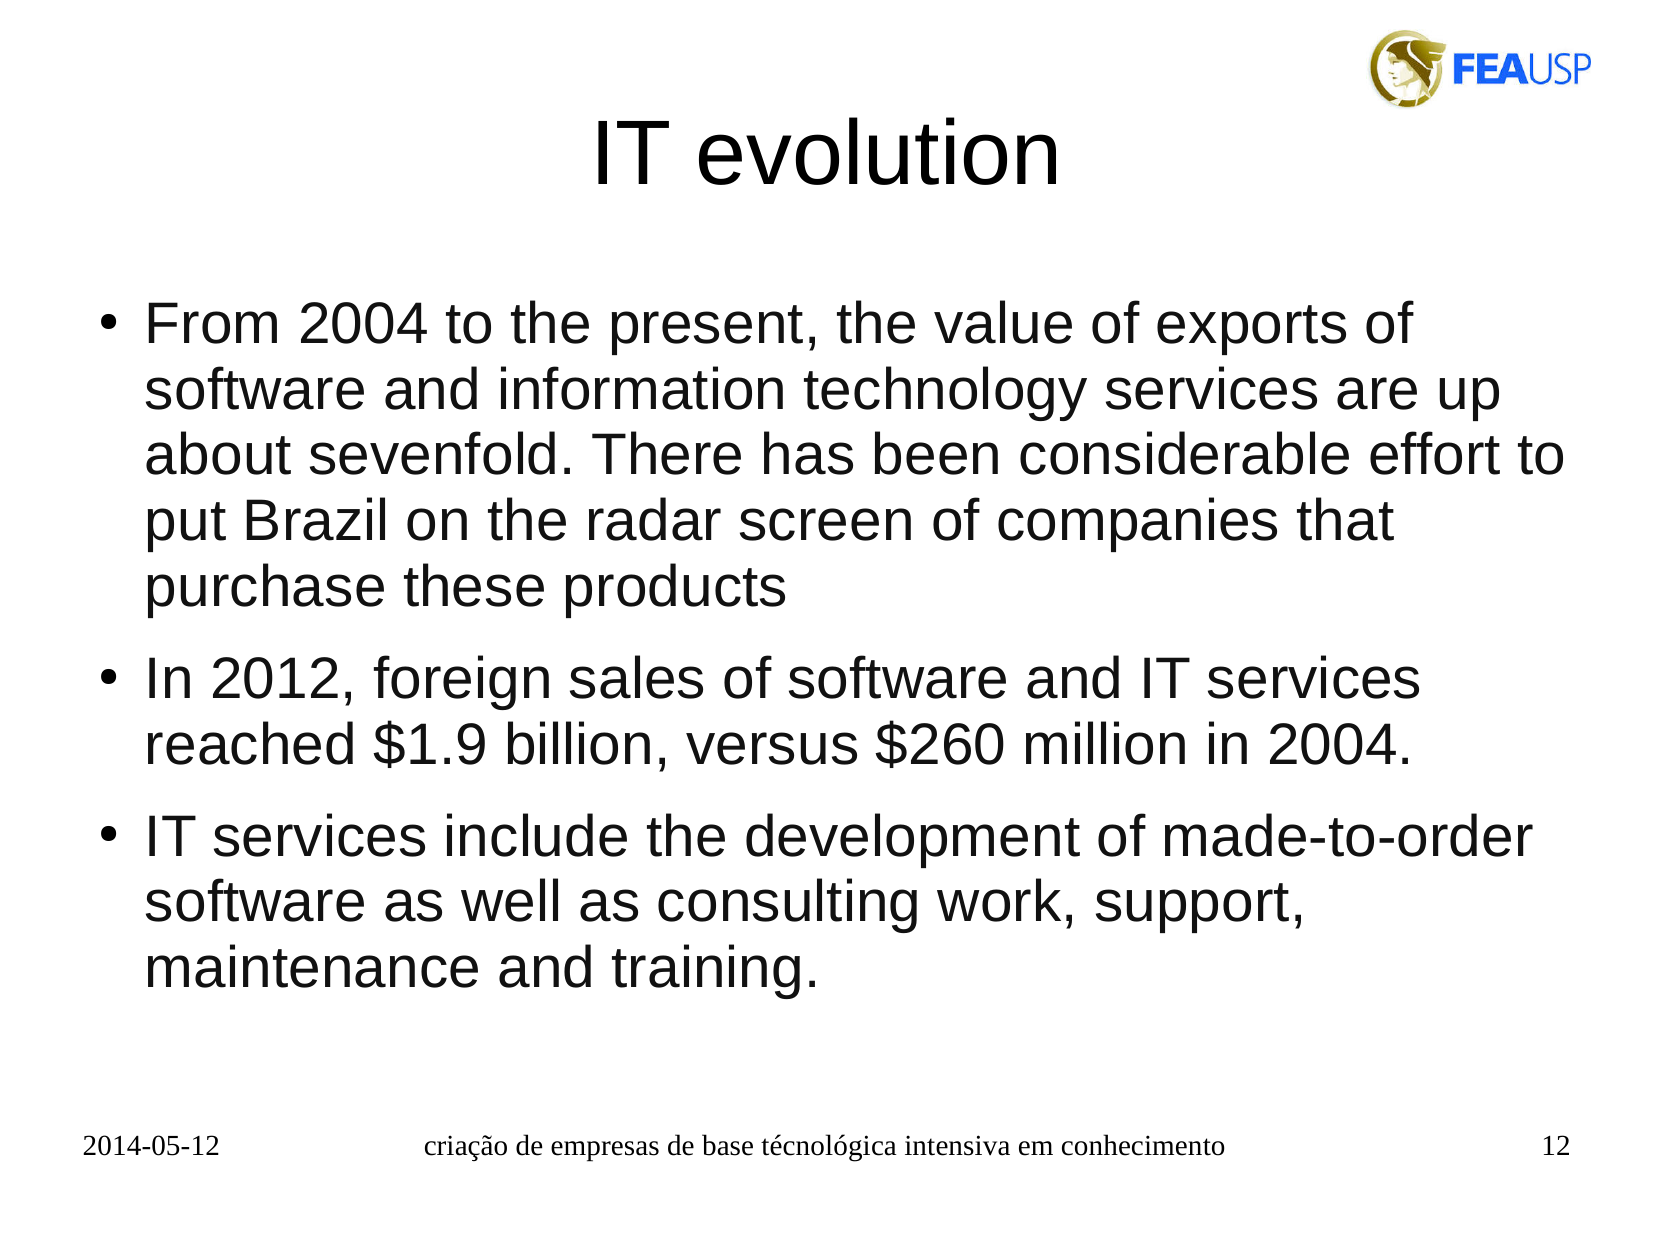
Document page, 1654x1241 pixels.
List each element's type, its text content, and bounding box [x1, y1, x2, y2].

picture [1366, 29, 1591, 110]
list From 2004 to the present, the value of exports of software and information technology services are up about sevenfold. There has been considerable effort to put Brazil on the radar screen of companies that purchase these products In 2012, foreign sales of software and IT services reached $1.9 billion, versus $260 million in 2004. IT services include the development of made-to-order software as well as consulting work, support, maintenance and training. [82, 290, 1571, 1010]
title IT evolution [82, 49, 1571, 257]
